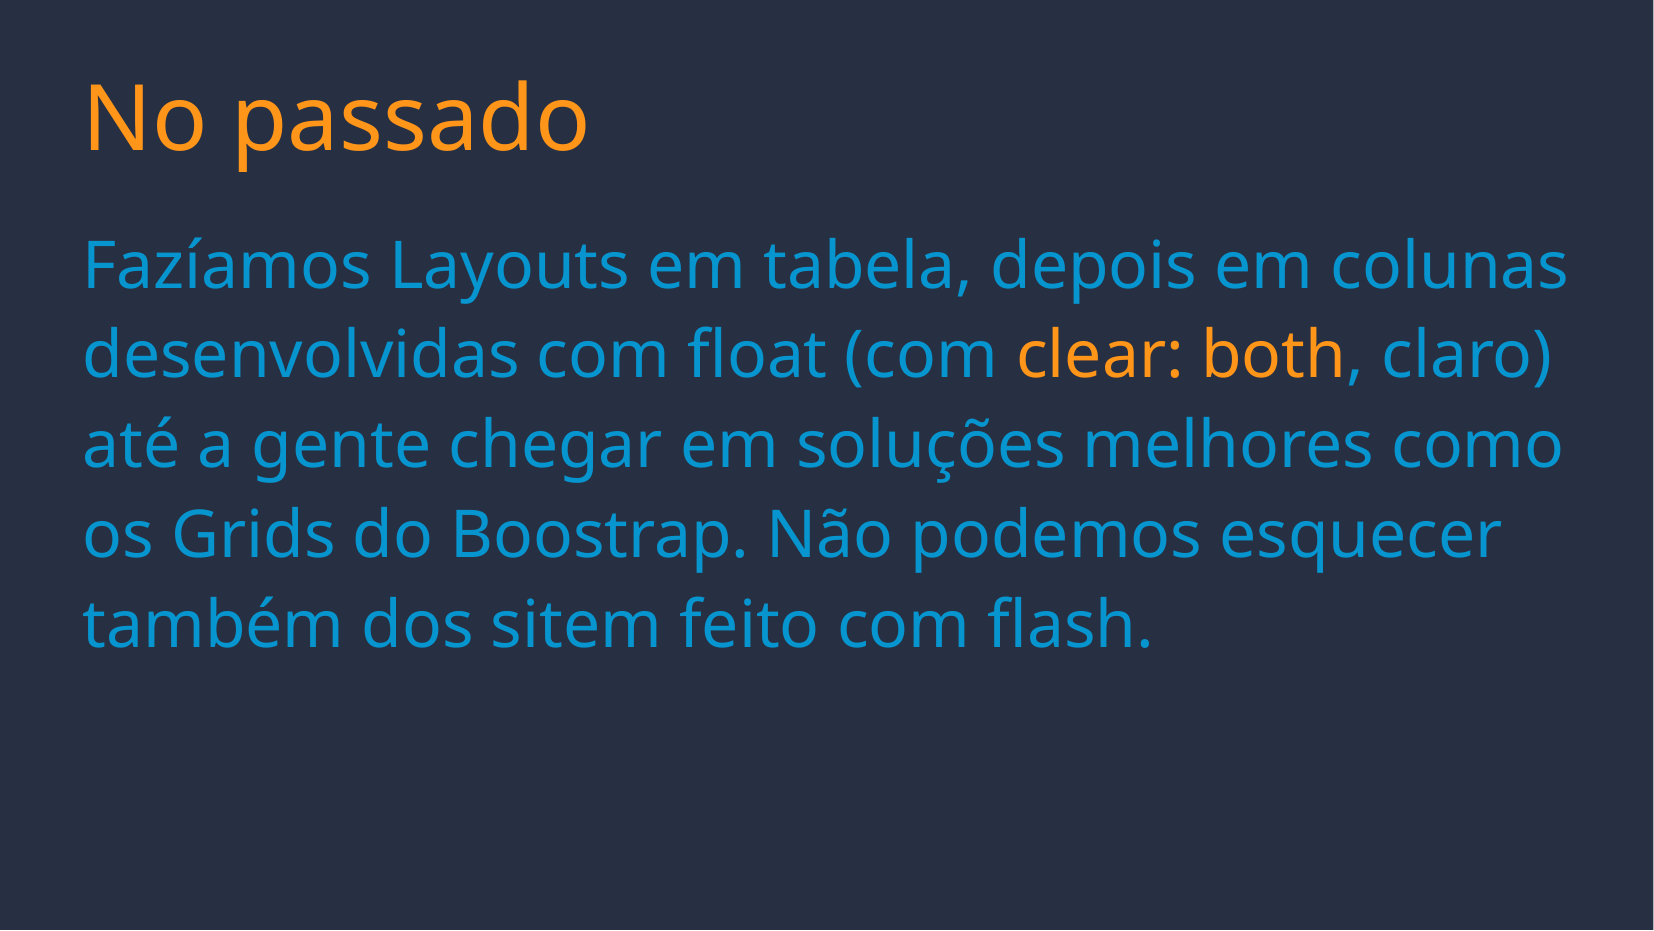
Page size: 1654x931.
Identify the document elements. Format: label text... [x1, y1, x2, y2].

title No passado [82, 37, 1571, 193]
list Fazíamos Layouts em tabela, depois em colunas desenvolvidas com float (com clear: both, claro) até a gente chegar em soluções melhores como os Grids do Boostrap. Não podemos esquecer também dos sitem feito com flash. [82, 217, 1571, 758]
